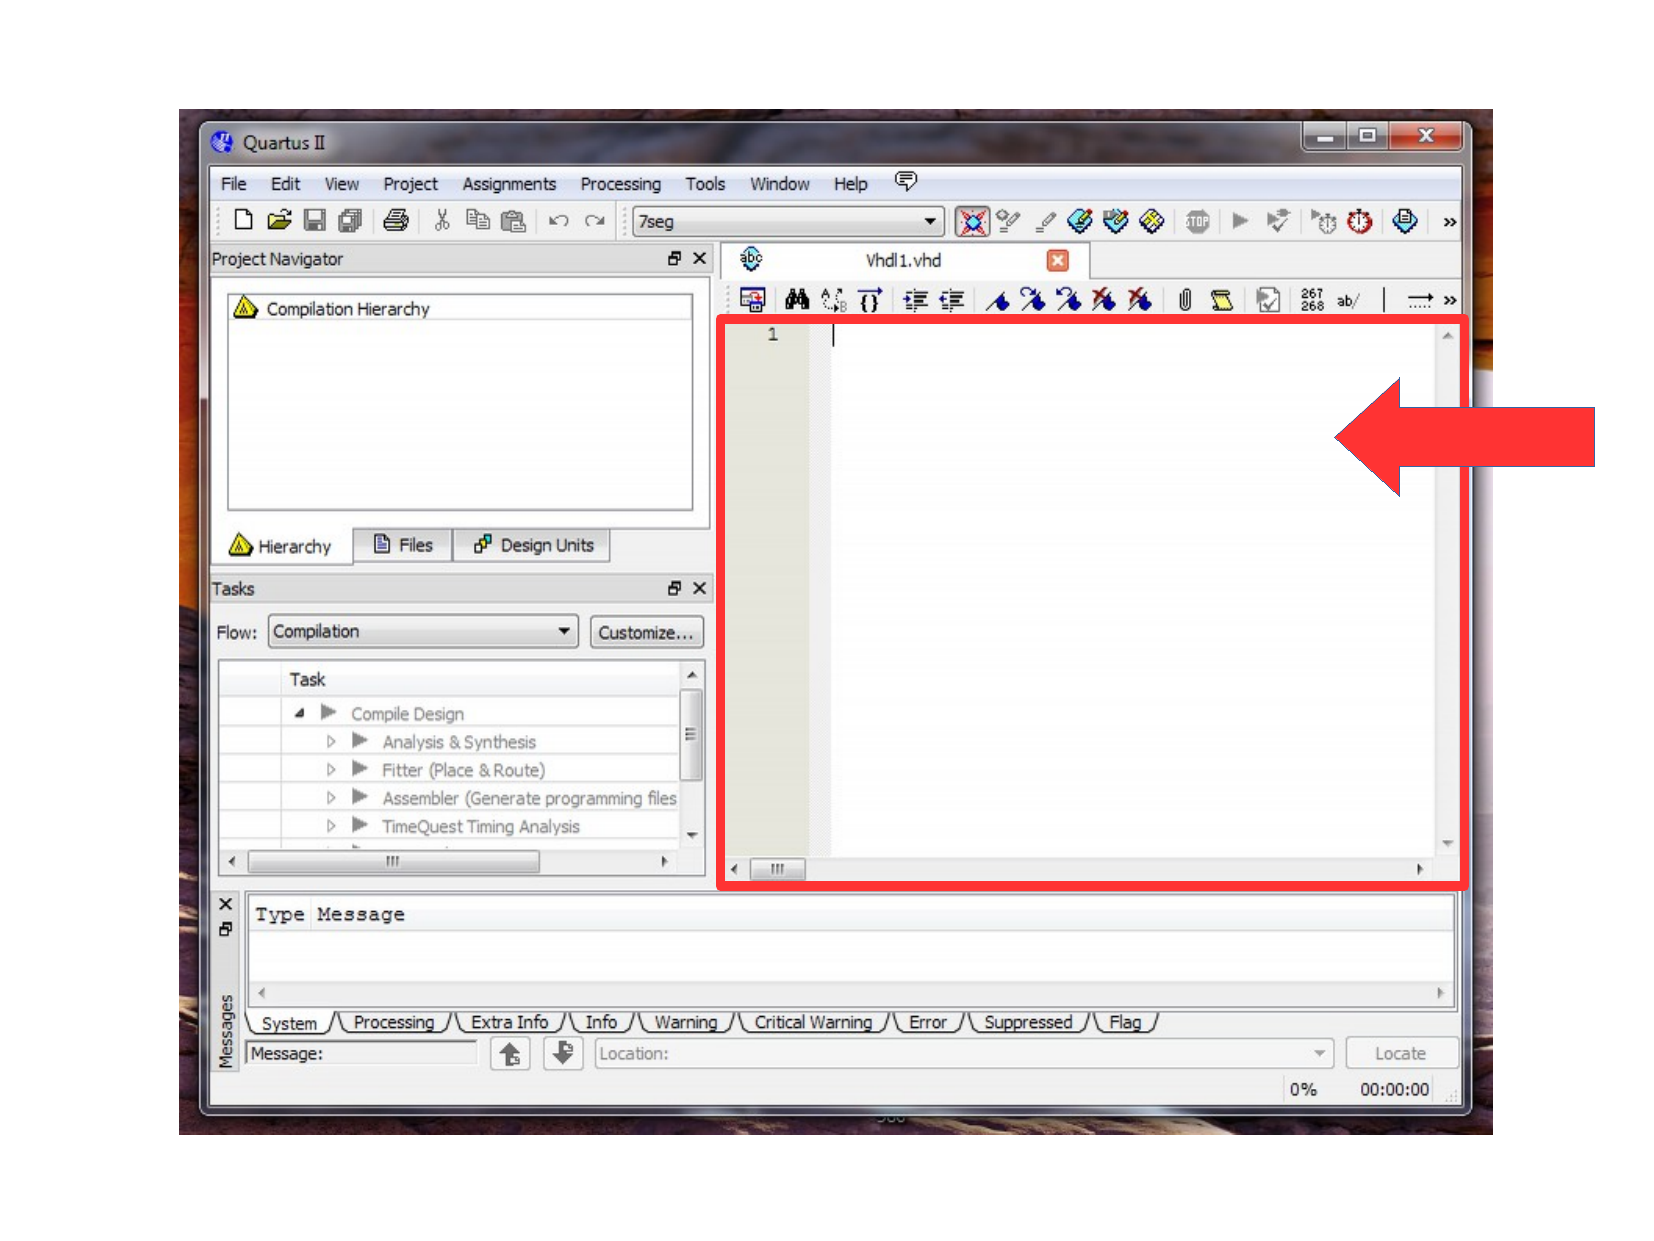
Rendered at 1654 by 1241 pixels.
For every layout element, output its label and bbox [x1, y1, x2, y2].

text_box [1334, 377, 1595, 497]
picture [179, 109, 1493, 1136]
picture [725, 324, 1460, 881]
